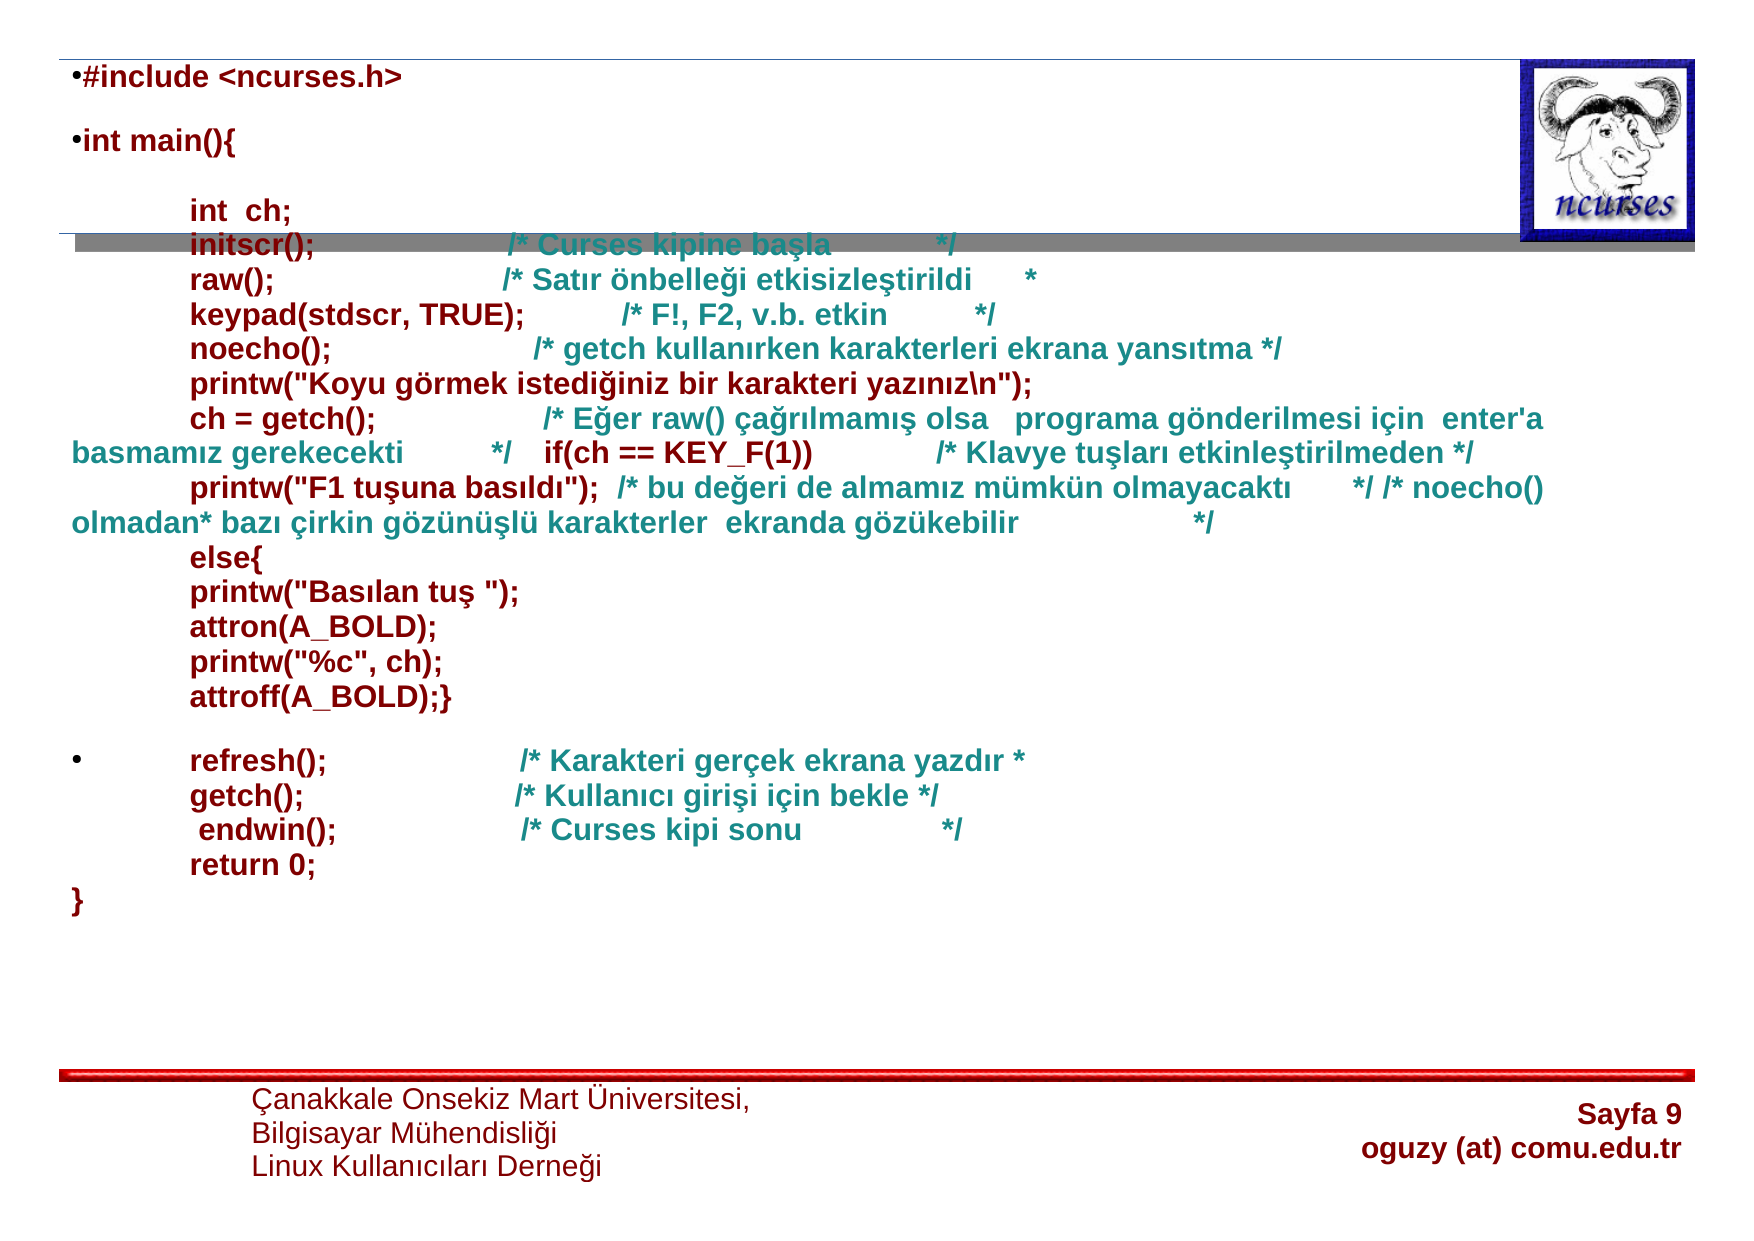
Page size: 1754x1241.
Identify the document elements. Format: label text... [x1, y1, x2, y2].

list #include <ncurses.h> int main(){ int ch; initscr(); /* Curses kipine başla */ raw(); /* Satır önbelleği etkisizleştirildi * keypad(stdscr, TRUE); /* F!, F2, v.b. etkin */ noecho(); /* getch kullanırken karakterleri ekrana yansıtma */ printw("Koyu görmek istediğiniz bir karakteri yazınız\n"); ch = getch(); /* Eğer raw() çağrılmamış olsa programa gönderilmesi için enter'a basmamız gerekecekti */ if(ch == KEY_F(1)) /* Klavye tuşları etkinleştirilmeden */ printw("F1 tuşuna basıldı"); /* bu değeri de almamız mümkün olmayacaktı */ /* noecho() olmadan* bazı çirkin gözünüşlü karakterler ekranda gözükebilir */ else{ printw("Basılan tuş "); attron(A_BOLD); printw("%c", ch); attroff(A_BOLD);} refresh(); /* Karakteri gerçek ekrana yazdır * getch(); /* Kullanıcı girişi için bekle */ endwin(); /* Curses kipi sonu */ return 0; } [71, 59, 1695, 1055]
picture [59, 1069, 1695, 1082]
